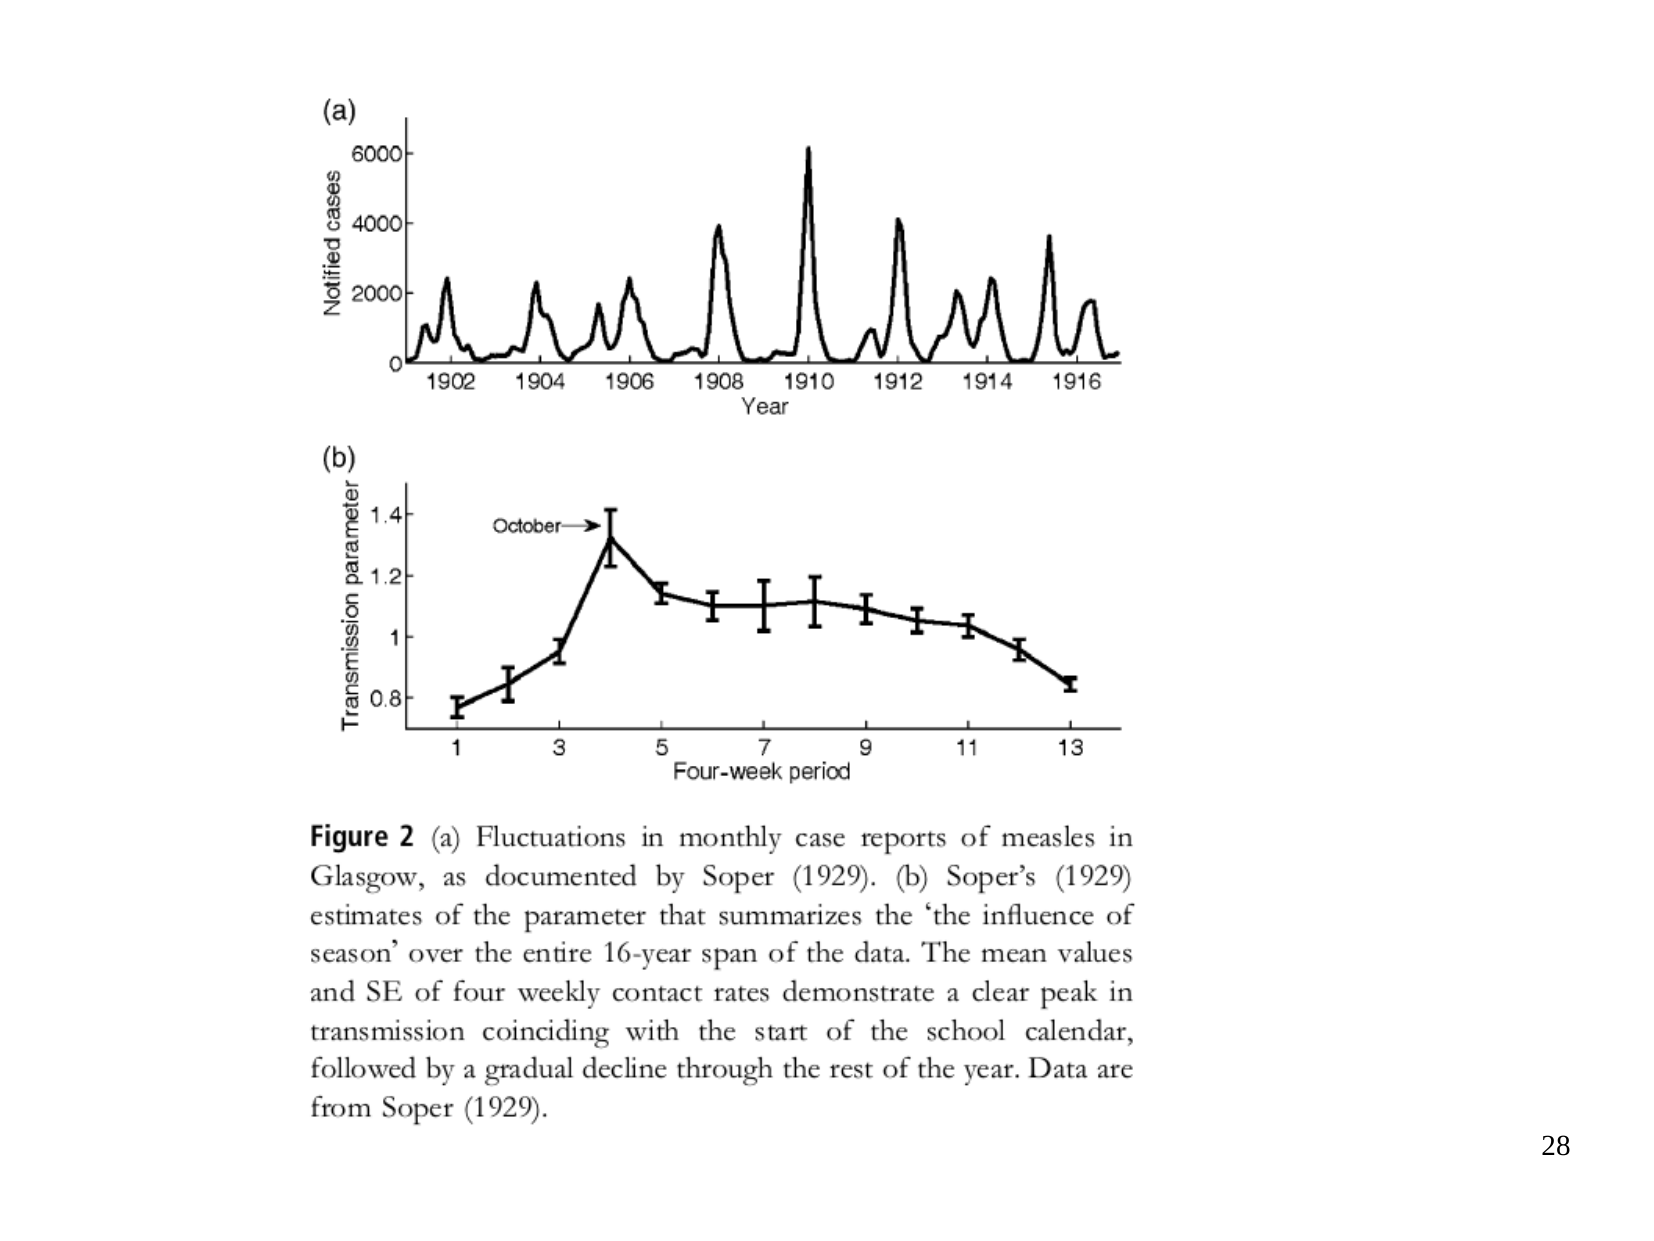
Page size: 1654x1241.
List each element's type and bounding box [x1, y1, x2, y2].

picture [285, 77, 1158, 1134]
